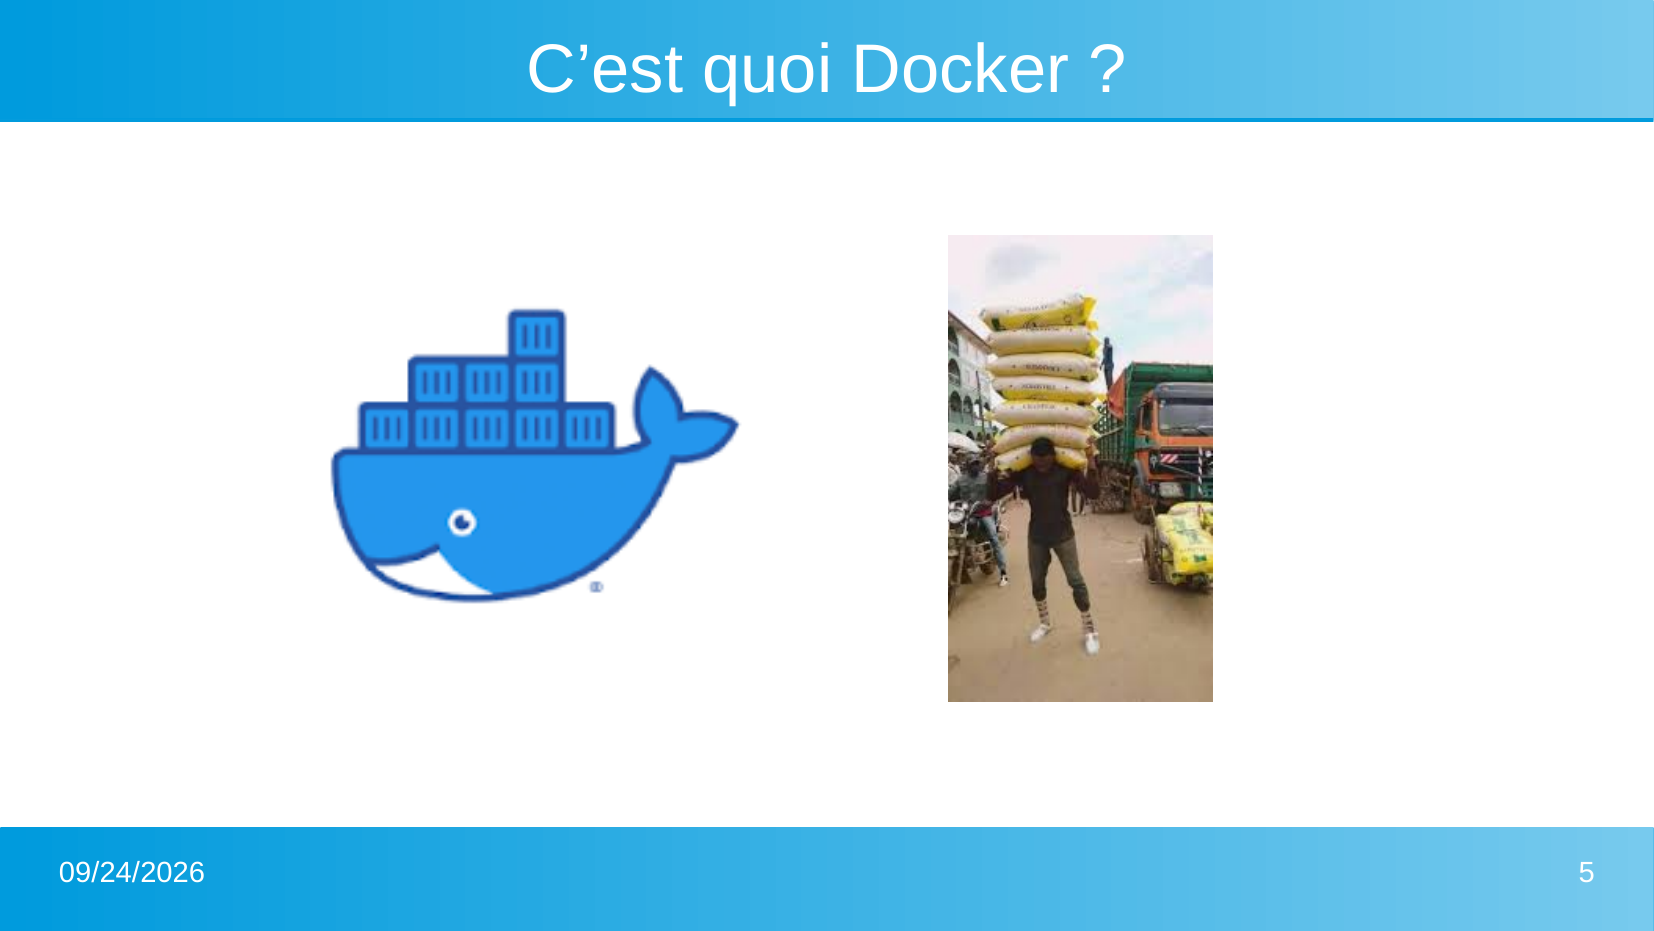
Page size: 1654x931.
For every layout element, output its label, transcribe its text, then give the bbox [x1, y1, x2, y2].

picture [948, 235, 1213, 702]
title C’est quoi Docker ? [58, 29, 1595, 108]
picture [229, 149, 821, 741]
